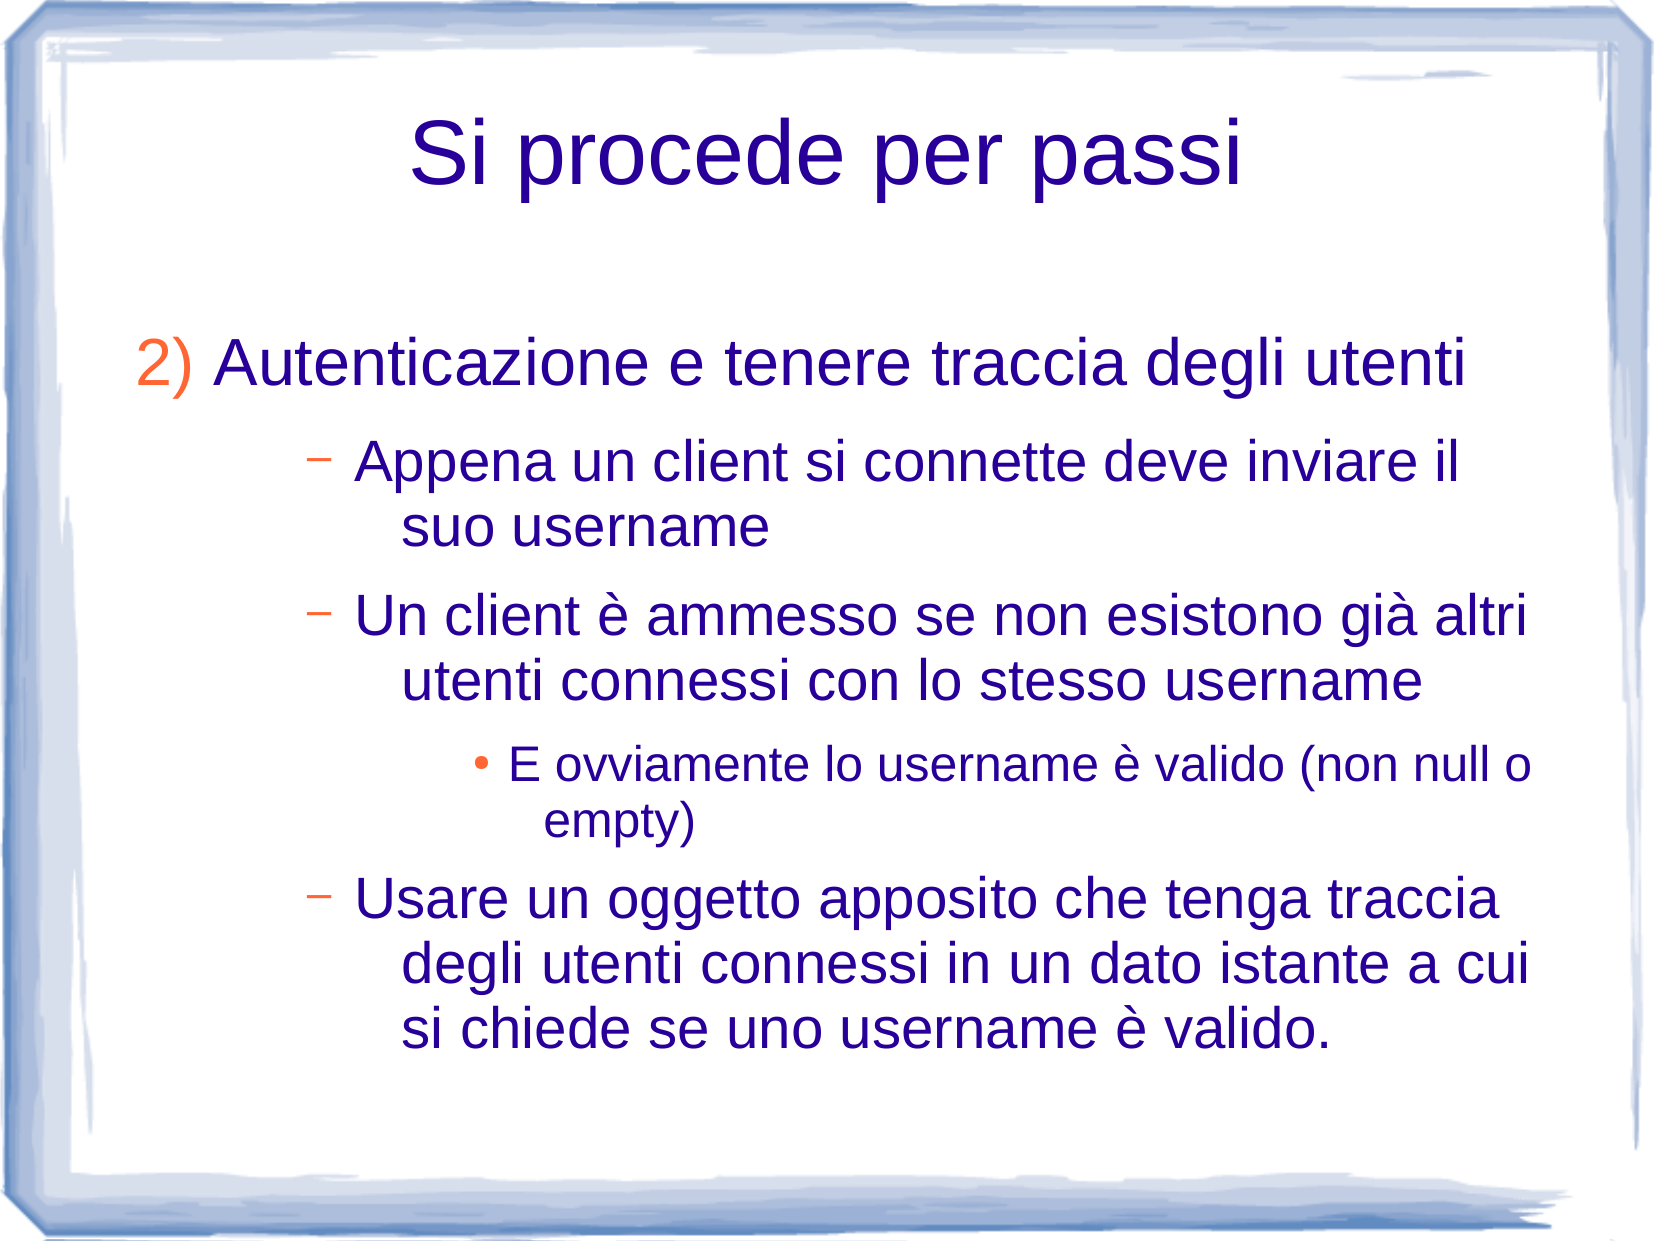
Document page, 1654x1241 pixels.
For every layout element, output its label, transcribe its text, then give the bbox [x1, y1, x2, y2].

list Autenticazione e tenere traccia degli utenti Appena un client si connette deve inviare il suo username Un client è ammesso se non esistono già altri utenti connessi con lo stesso username E ovviamente lo username è valido (non null o empty) Usare un oggetto apposito che tenga traccia degli utenti connessi in un dato istante a cui si chiede se uno username è valido. [118, 324, 1571, 1061]
picture [0, 0, 1654, 1241]
title Si procede per passi [82, 49, 1571, 257]
